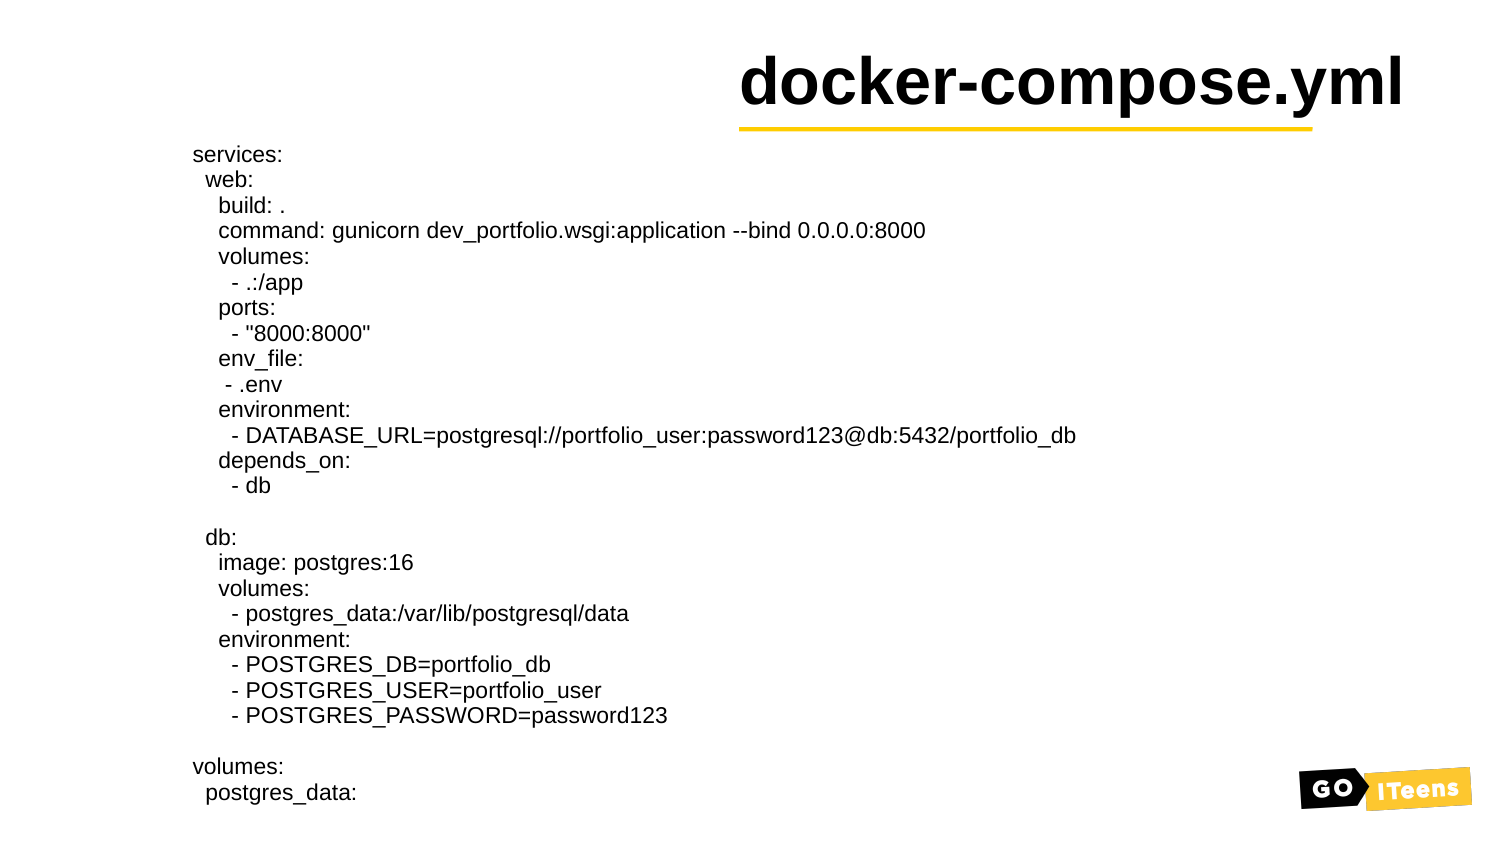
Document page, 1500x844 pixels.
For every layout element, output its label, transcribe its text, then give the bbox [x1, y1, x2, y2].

text_box docker-compose.yml [724, 22, 1452, 133]
picture [1299, 767, 1472, 811]
text_box services: web: build: . command: gunicorn dev_portfolio.wsgi:application --bind 0.0.0.0:8000 volumes: - .:/app ports: - "8000:8000" env_file: - .env environment: - DATABASE_URL=postgresql://portfolio_user:password123@db:5432/portfolio_db depends_on: - db db: image: postgres:16 volumes: - postgres_data:/var/lib/postgresql/data environment: - POSTGRES_DB=portfolio_db - POSTGRES_USER=portfolio_user - POSTGRES_PASSWORD=password123 volumes: postgres_data: [171, 134, 1190, 824]
